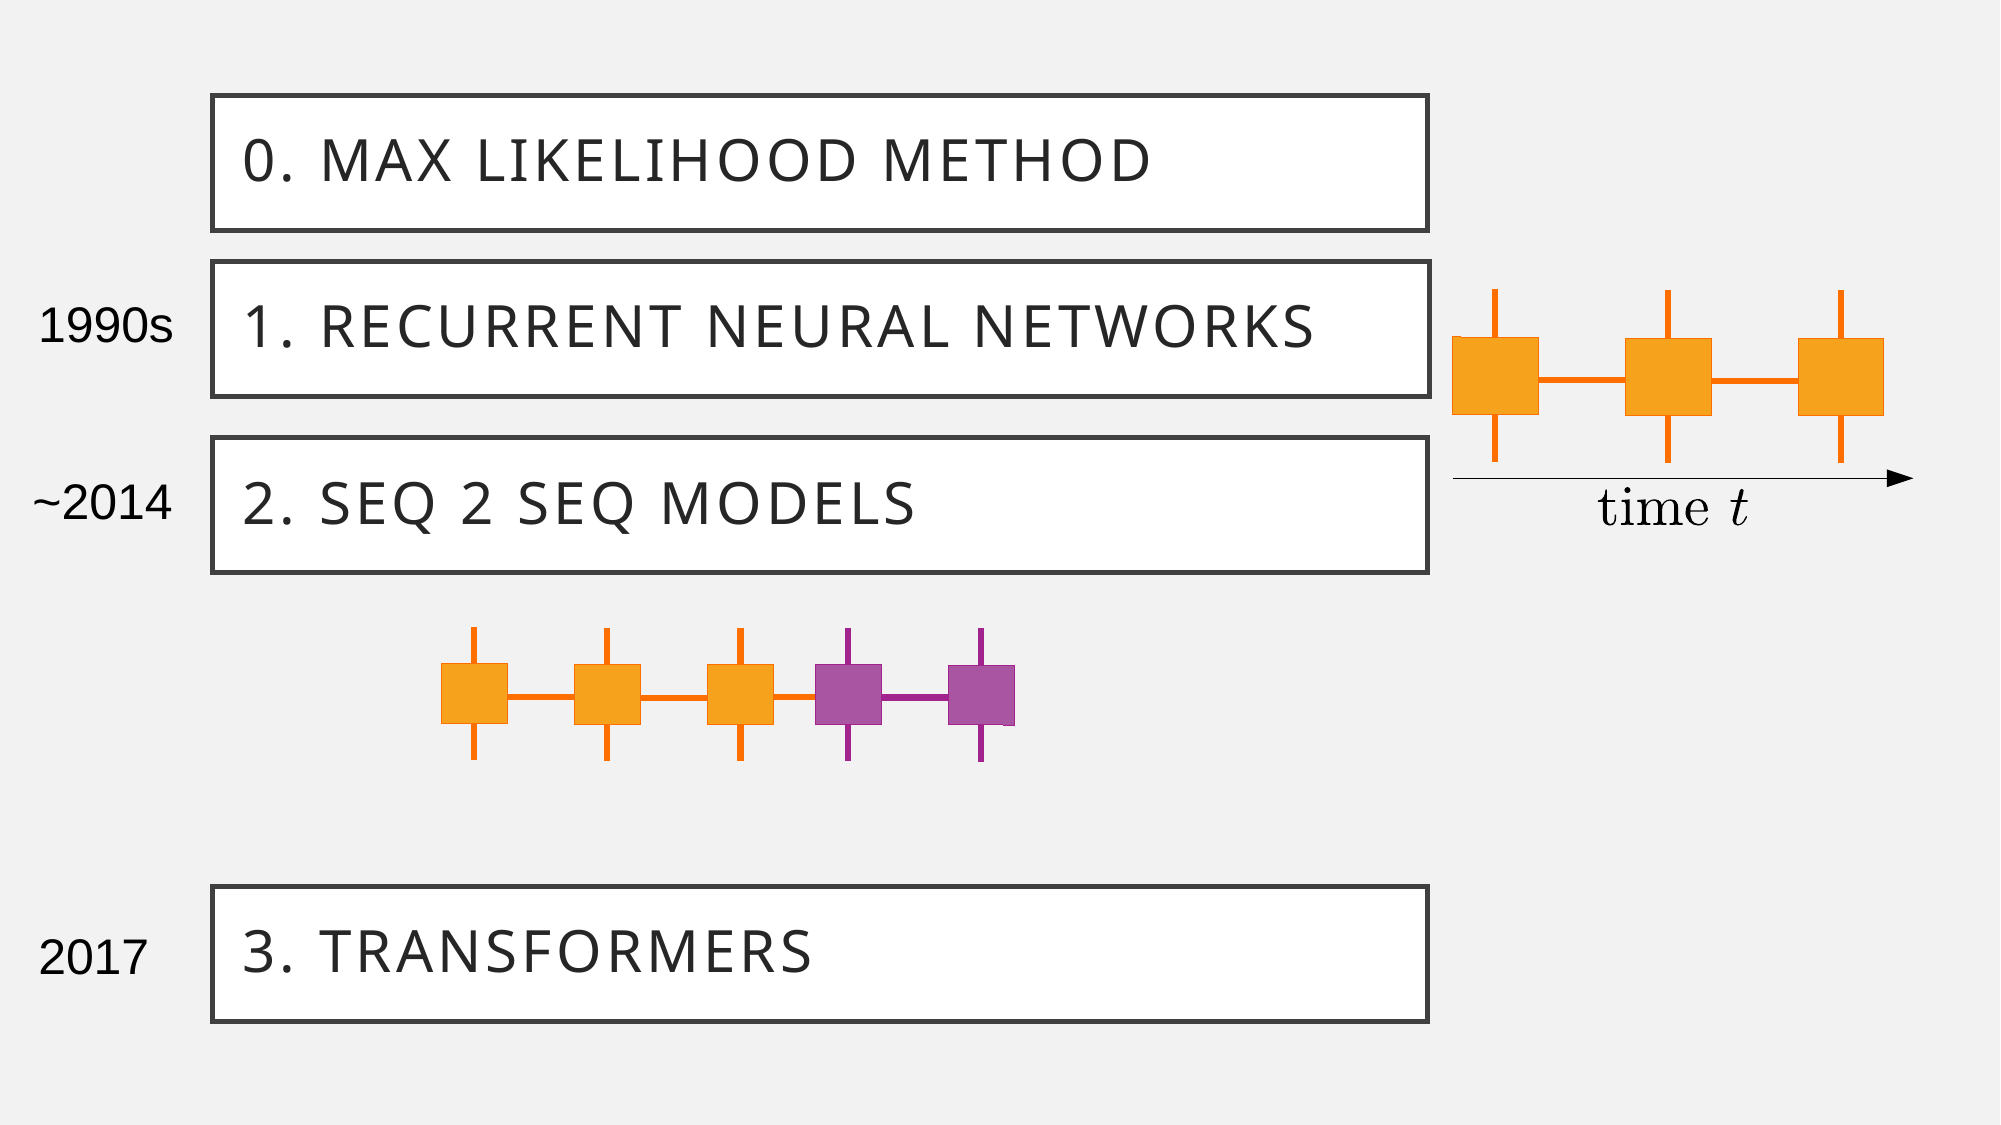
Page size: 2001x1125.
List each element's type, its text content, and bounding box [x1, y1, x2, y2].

text_box [1637, 499, 1683, 525]
text_box [1798, 338, 1884, 416]
text_box [1685, 499, 1708, 526]
text_box [707, 664, 774, 725]
title 1. recurrent neural networks [212, 261, 1430, 397]
text_box [815, 664, 882, 725]
text_box 1990s [23, 289, 189, 360]
text_box [1625, 338, 1712, 416]
text_box [1597, 489, 1617, 526]
title 3. Transformers [212, 886, 1428, 1022]
text_box [1624, 487, 1631, 494]
text_box [948, 665, 1015, 726]
text_box ~2014 [17, 466, 188, 538]
text_box [1621, 499, 1634, 525]
text_box [1730, 488, 1749, 526]
text_box [574, 664, 641, 725]
title 0. max likelihood method [212, 95, 1428, 231]
text_box 2017 [23, 921, 165, 993]
title 2. seq 2 seq models [212, 437, 1428, 573]
text_box [1452, 336, 1539, 415]
text_box [441, 663, 508, 724]
